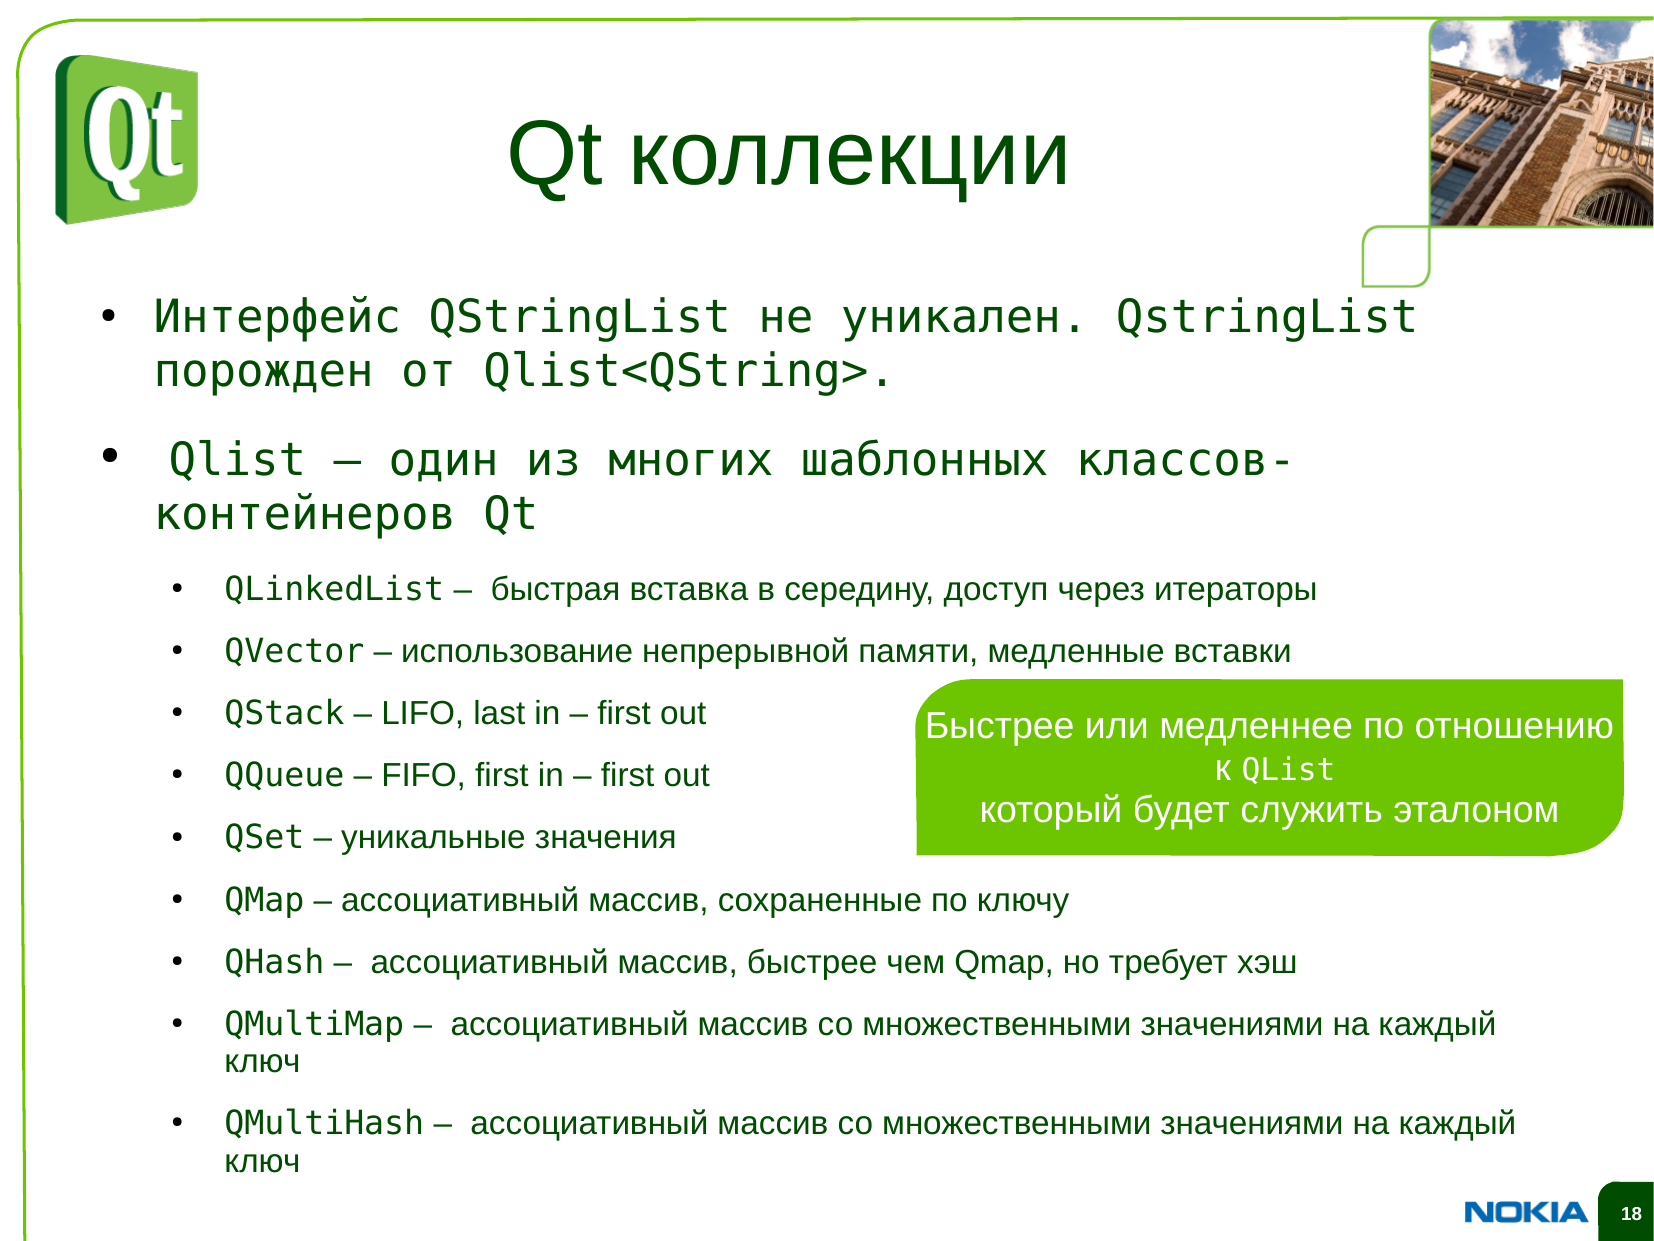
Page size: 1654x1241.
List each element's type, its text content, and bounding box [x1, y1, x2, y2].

text_box Быстрее или медленнее по отношению к QList который будет служить эталоном [915, 679, 1625, 857]
picture [55, 55, 198, 225]
picture [1465, 1201, 1589, 1223]
title Qt коллекции [251, 49, 1327, 257]
list Интерфейс QStringList не уникален. QstringList порожден от Qlist<QString>. Qlist – один из многих шаблонных классов-контейнеров Qt QLinkedList – быстрая вставка в середину, доступ через итераторы QVector – использование непрерывной памяти, медленные вставки QStack – LIFO, last in – first out QQueue – FIFO, first in – first out QSet – уникальные значения QMap – ассоциативный массив, сохраненные по ключу QHash – ассоциативный массив, быстрее чем Qmap, но требует хэш QMultiMap – ассоциативный массив со множественными значениями на каждый ключ QMultiHash – ассоциативный массив со множественными значениями на каждый ключ [82, 290, 1571, 1180]
picture [1338, 7, 1654, 308]
